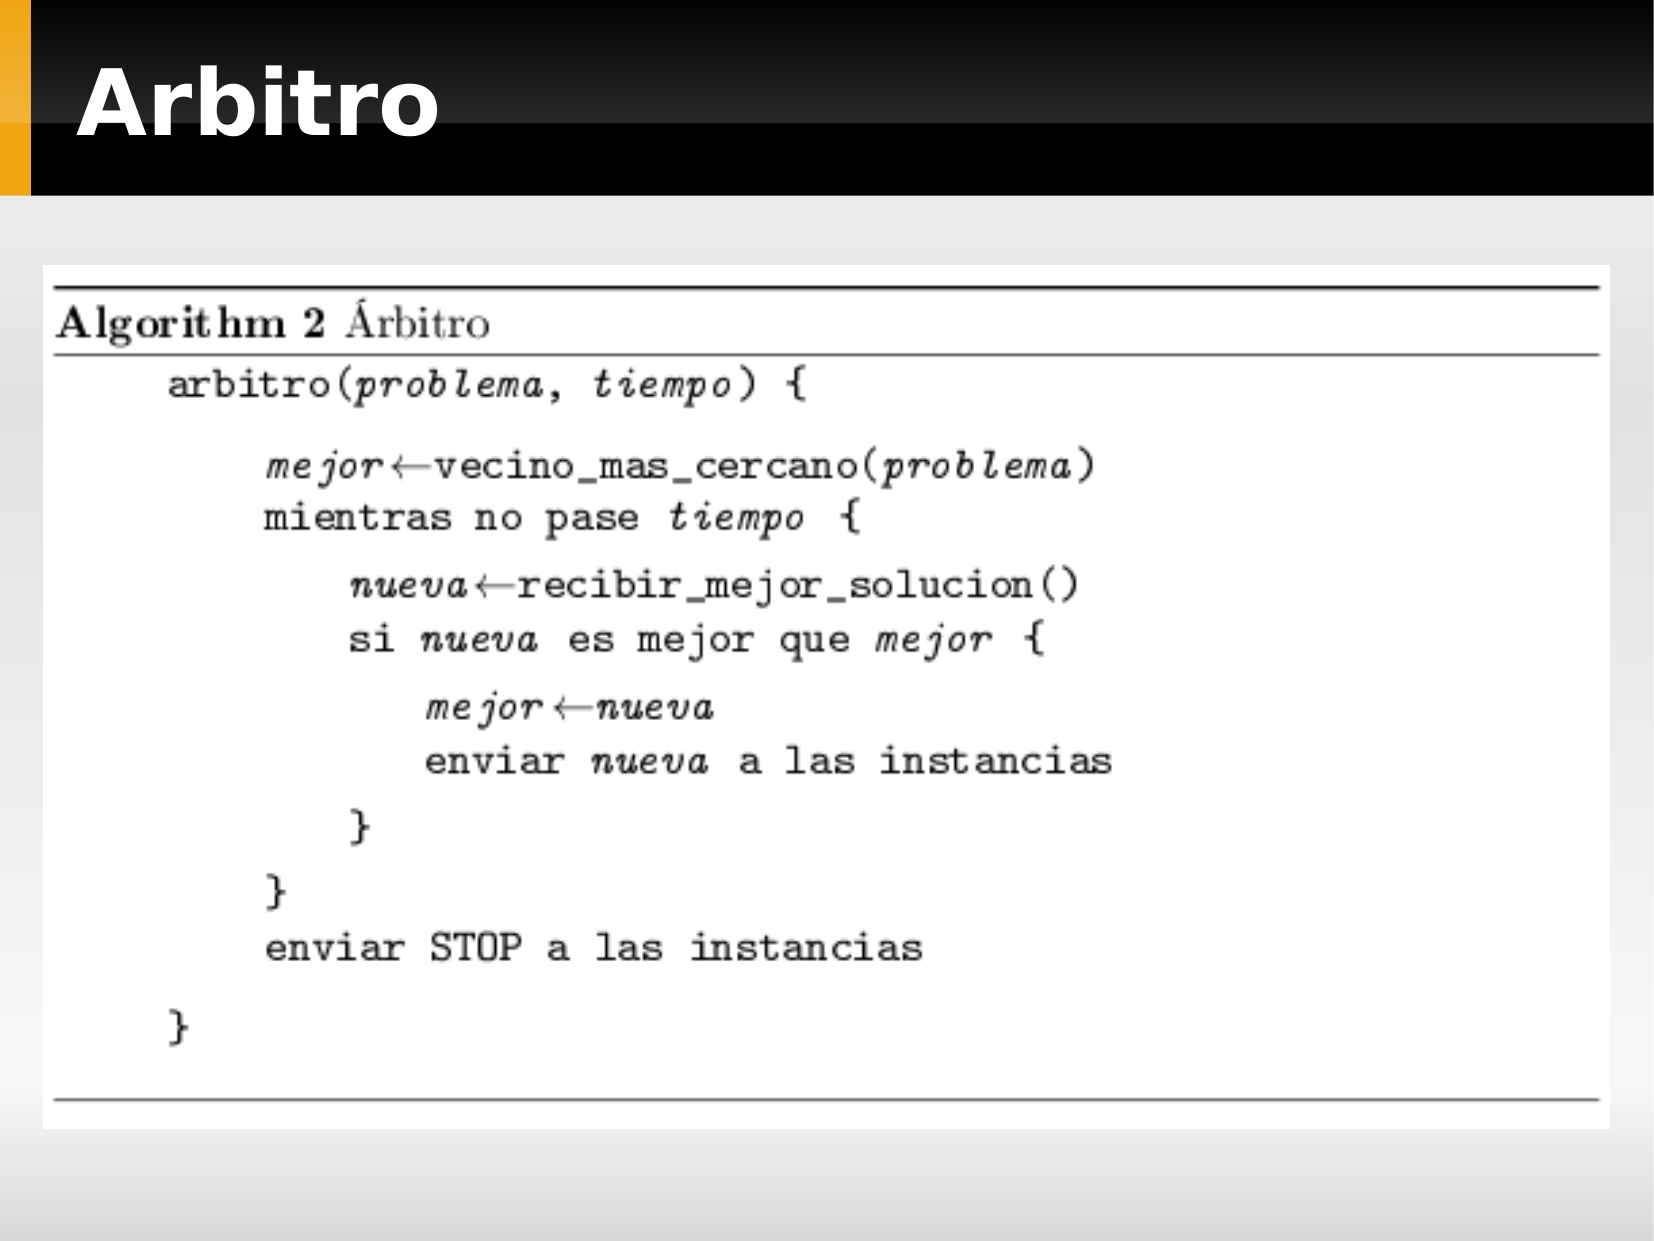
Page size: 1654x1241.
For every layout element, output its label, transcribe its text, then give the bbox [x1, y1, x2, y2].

picture [0, 0, 1654, 1241]
title Arbitro [76, 7, 1565, 200]
